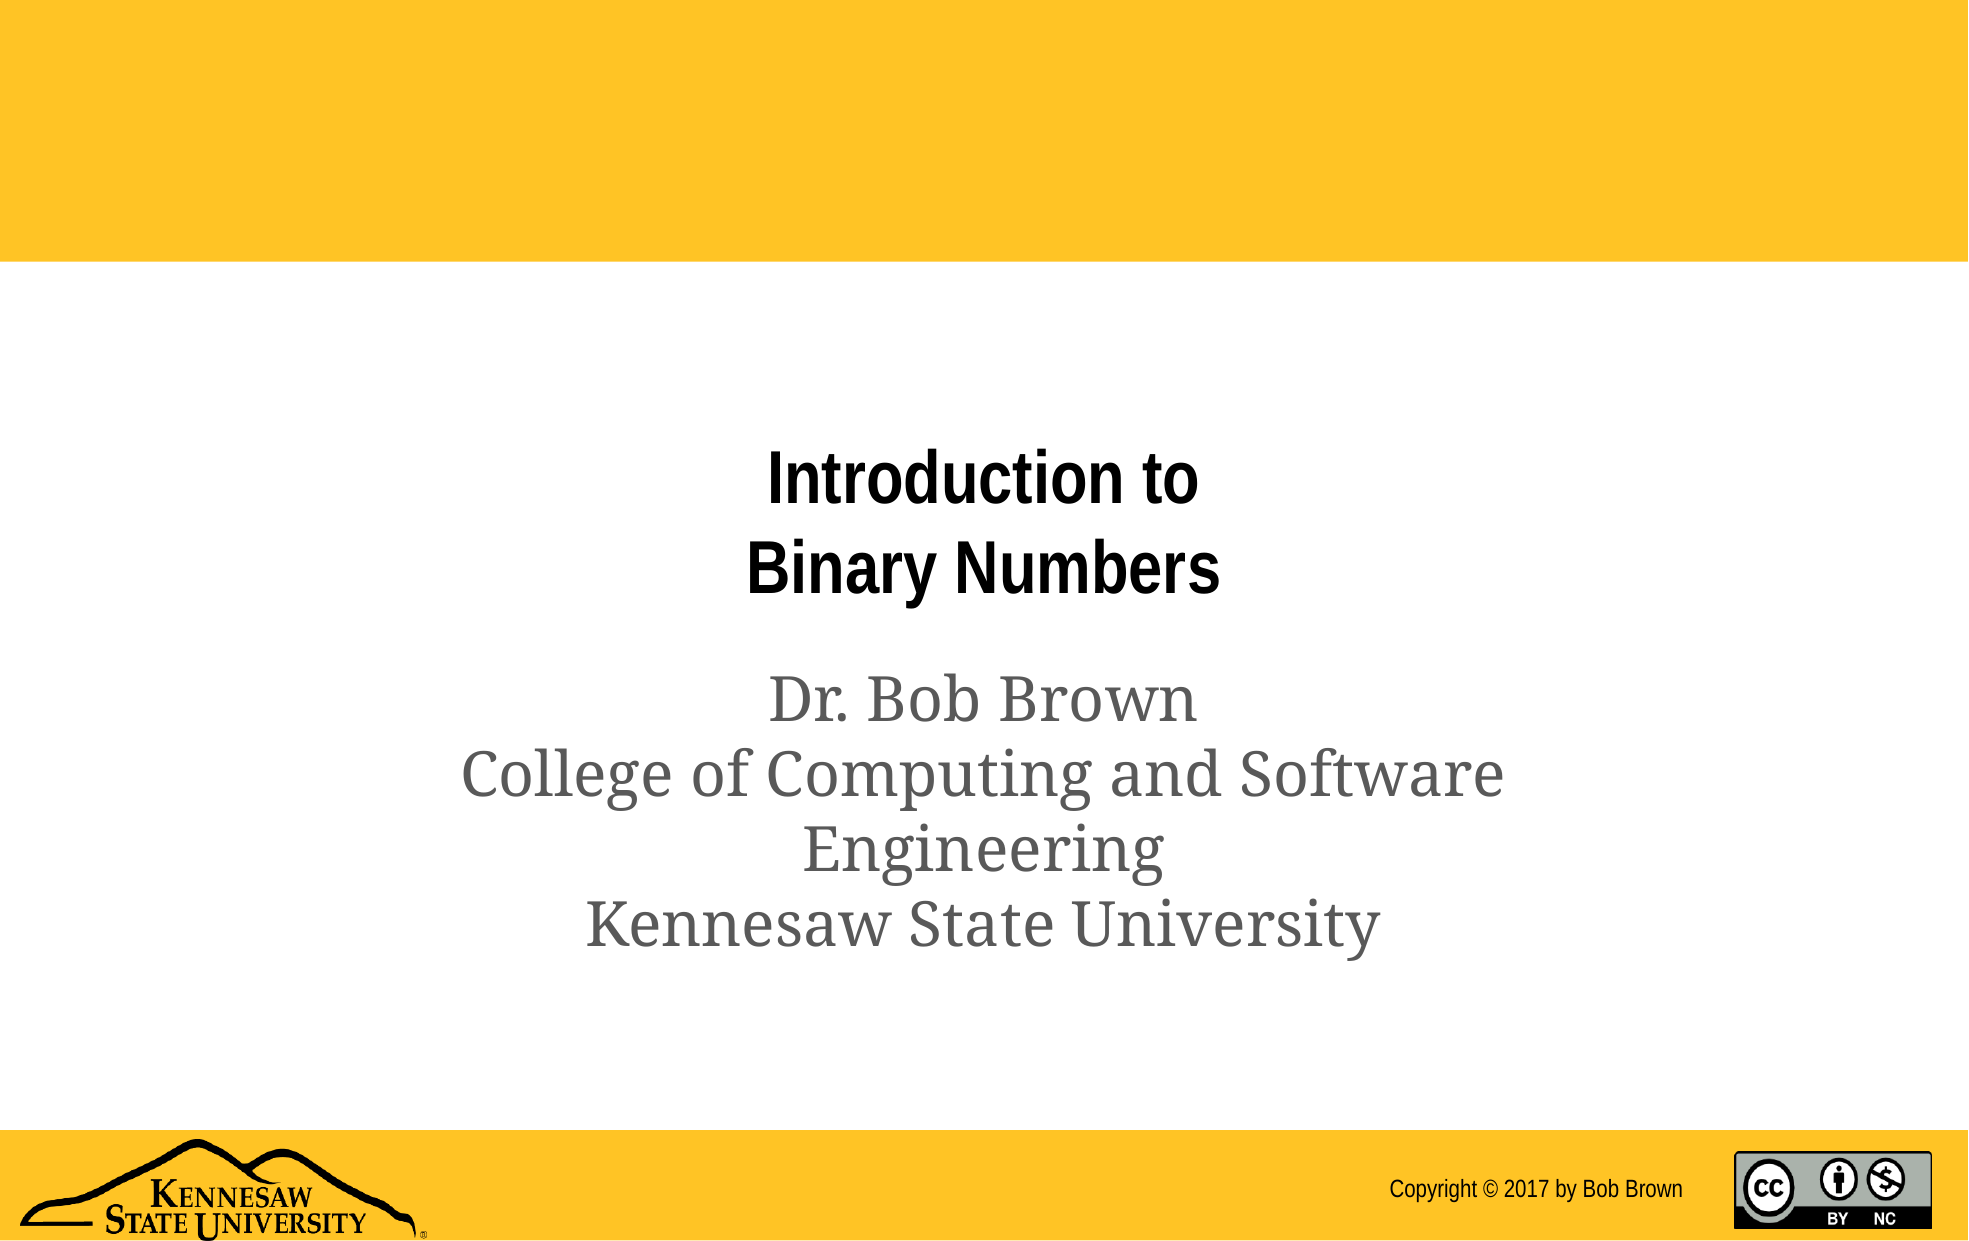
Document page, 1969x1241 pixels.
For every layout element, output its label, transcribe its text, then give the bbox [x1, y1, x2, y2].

picture [20, 1139, 427, 1241]
title Introduction to Binary Numbers [147, 385, 1821, 652]
text_box Copyright © 2017 by Bob Brown [1303, 1163, 1703, 1212]
picture [1734, 1151, 1932, 1229]
subtitle Dr. Bob Brown College of Computing and Software Engineering Kennesaw State University [282, 651, 1685, 969]
